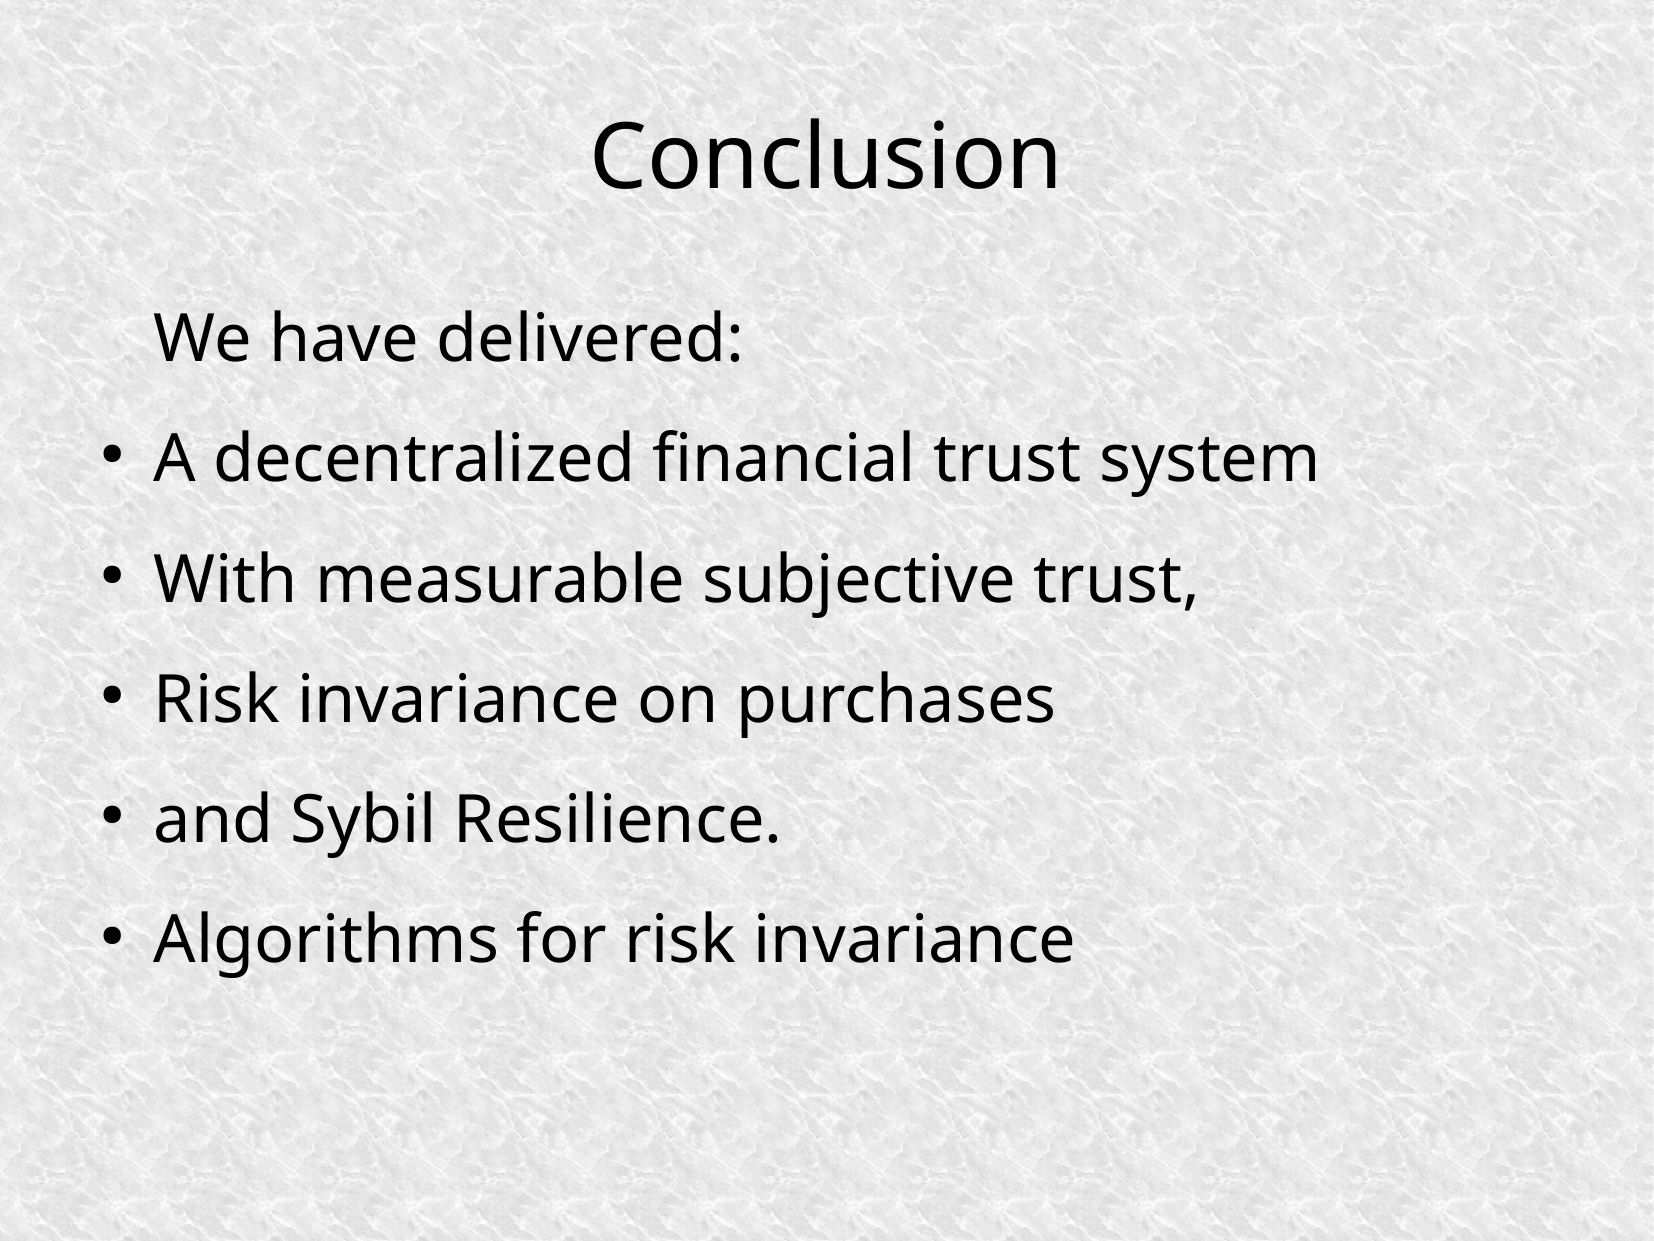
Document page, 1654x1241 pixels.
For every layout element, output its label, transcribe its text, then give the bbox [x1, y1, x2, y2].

picture [0, 0, 1654, 1241]
list We have delivered: A decentralized financial trust system With measurable subjective trust, Risk invariance on purchases and Sybil Resilience. Algorithms for risk invariance [82, 290, 1571, 1010]
title Conclusion [82, 49, 1571, 257]
